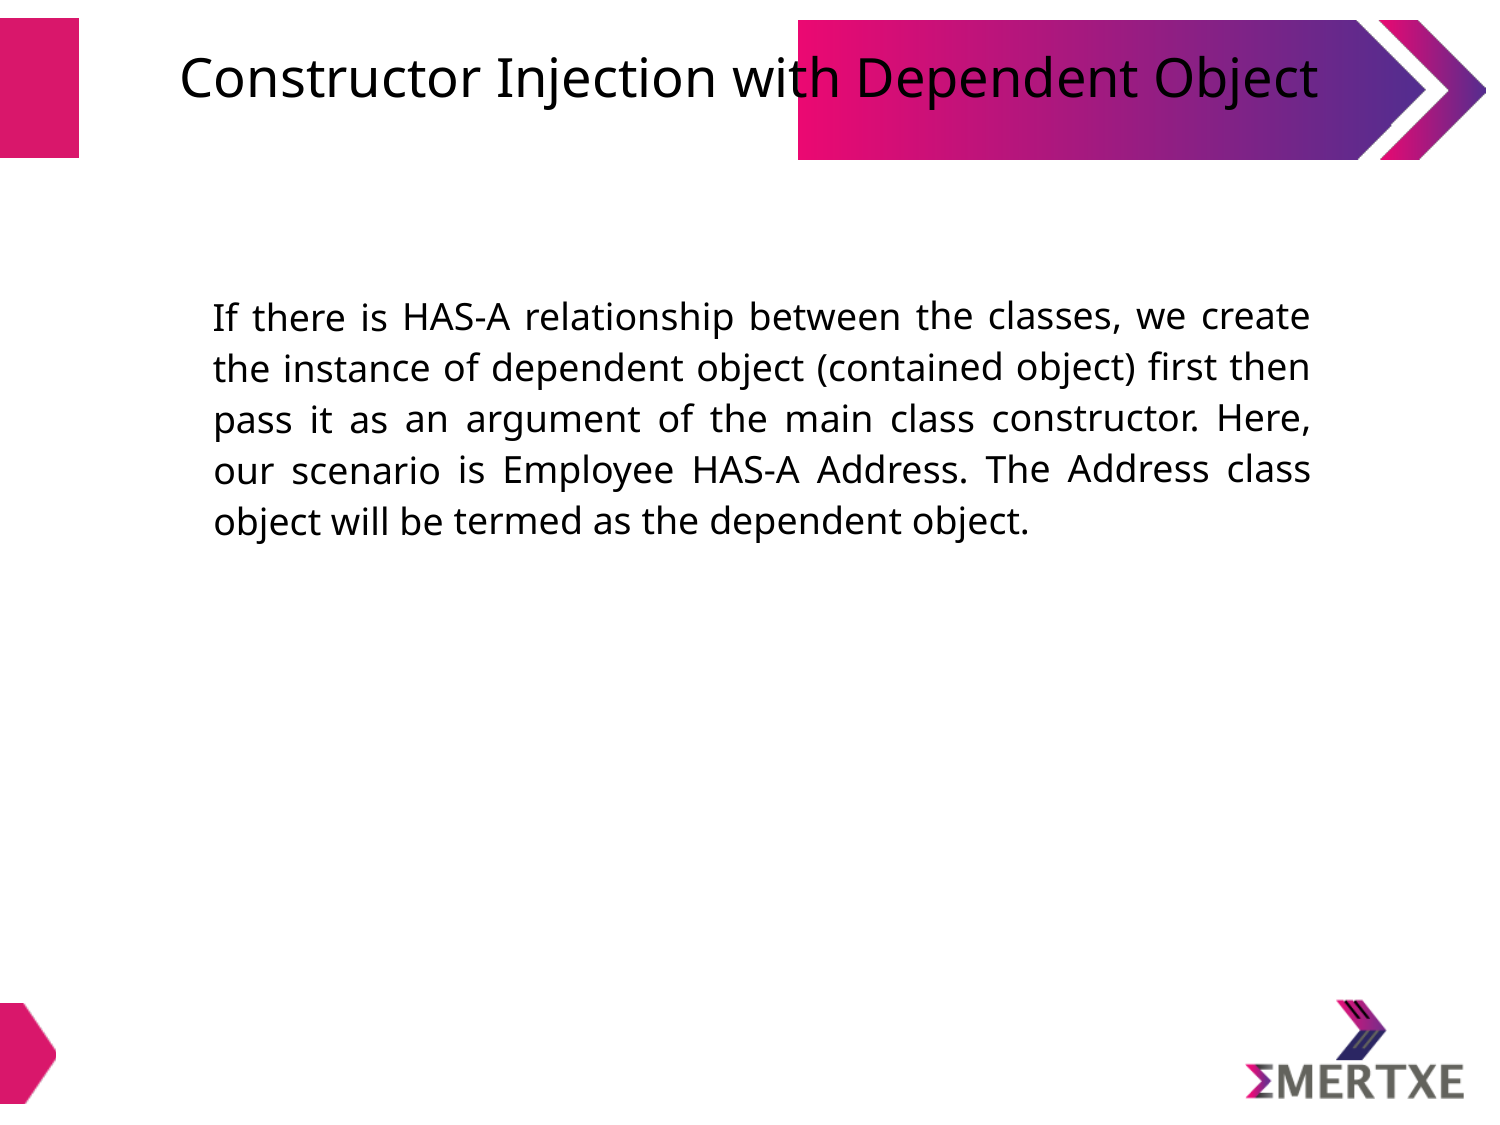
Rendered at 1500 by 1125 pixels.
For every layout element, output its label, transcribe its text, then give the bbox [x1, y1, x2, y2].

text_box Constructor Injection with Dependent Object [70, 23, 1430, 154]
text_box If there is HAS-A relationship between the classes, we create the instance of dependent object (contained object) first then pass it as an argument of the main class constructor. Here, our scenario is Employee HAS-A Address. The Address class object will be termed as the dependent object. [188, 271, 1337, 855]
picture [798, 20, 1486, 160]
picture [1245, 996, 1465, 1099]
